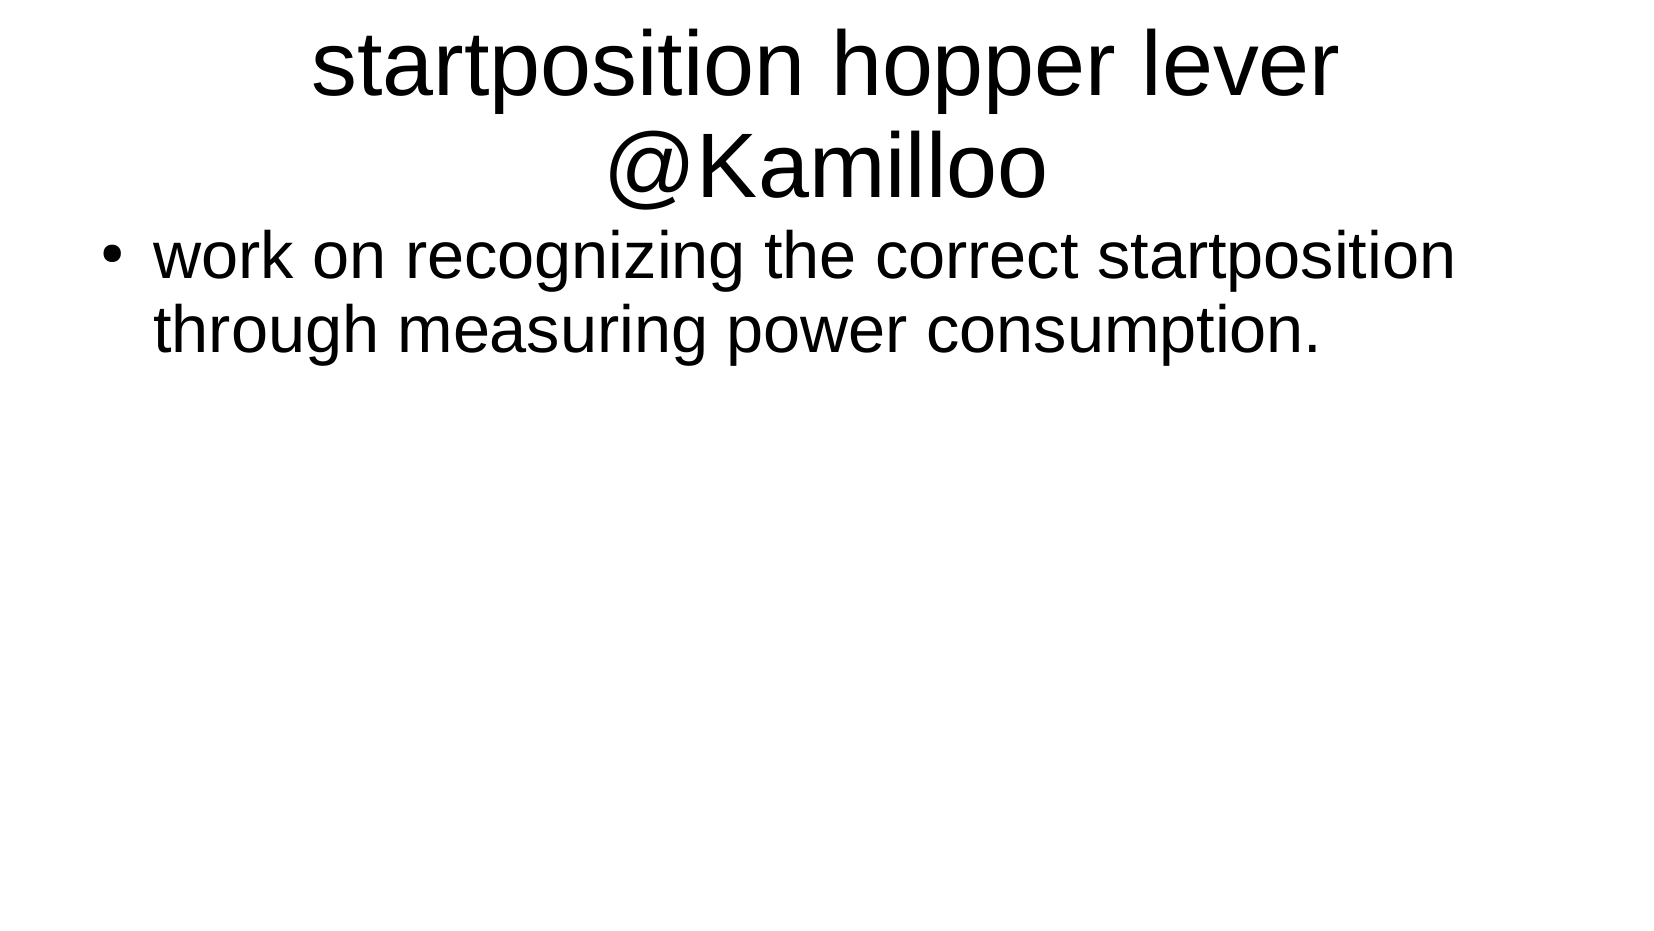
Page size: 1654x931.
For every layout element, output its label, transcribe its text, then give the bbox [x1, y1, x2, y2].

list work on recognizing the correct startposition through measuring power consumption. [82, 217, 1571, 758]
title startposition hopper lever @Kamilloo [82, 12, 1571, 217]
